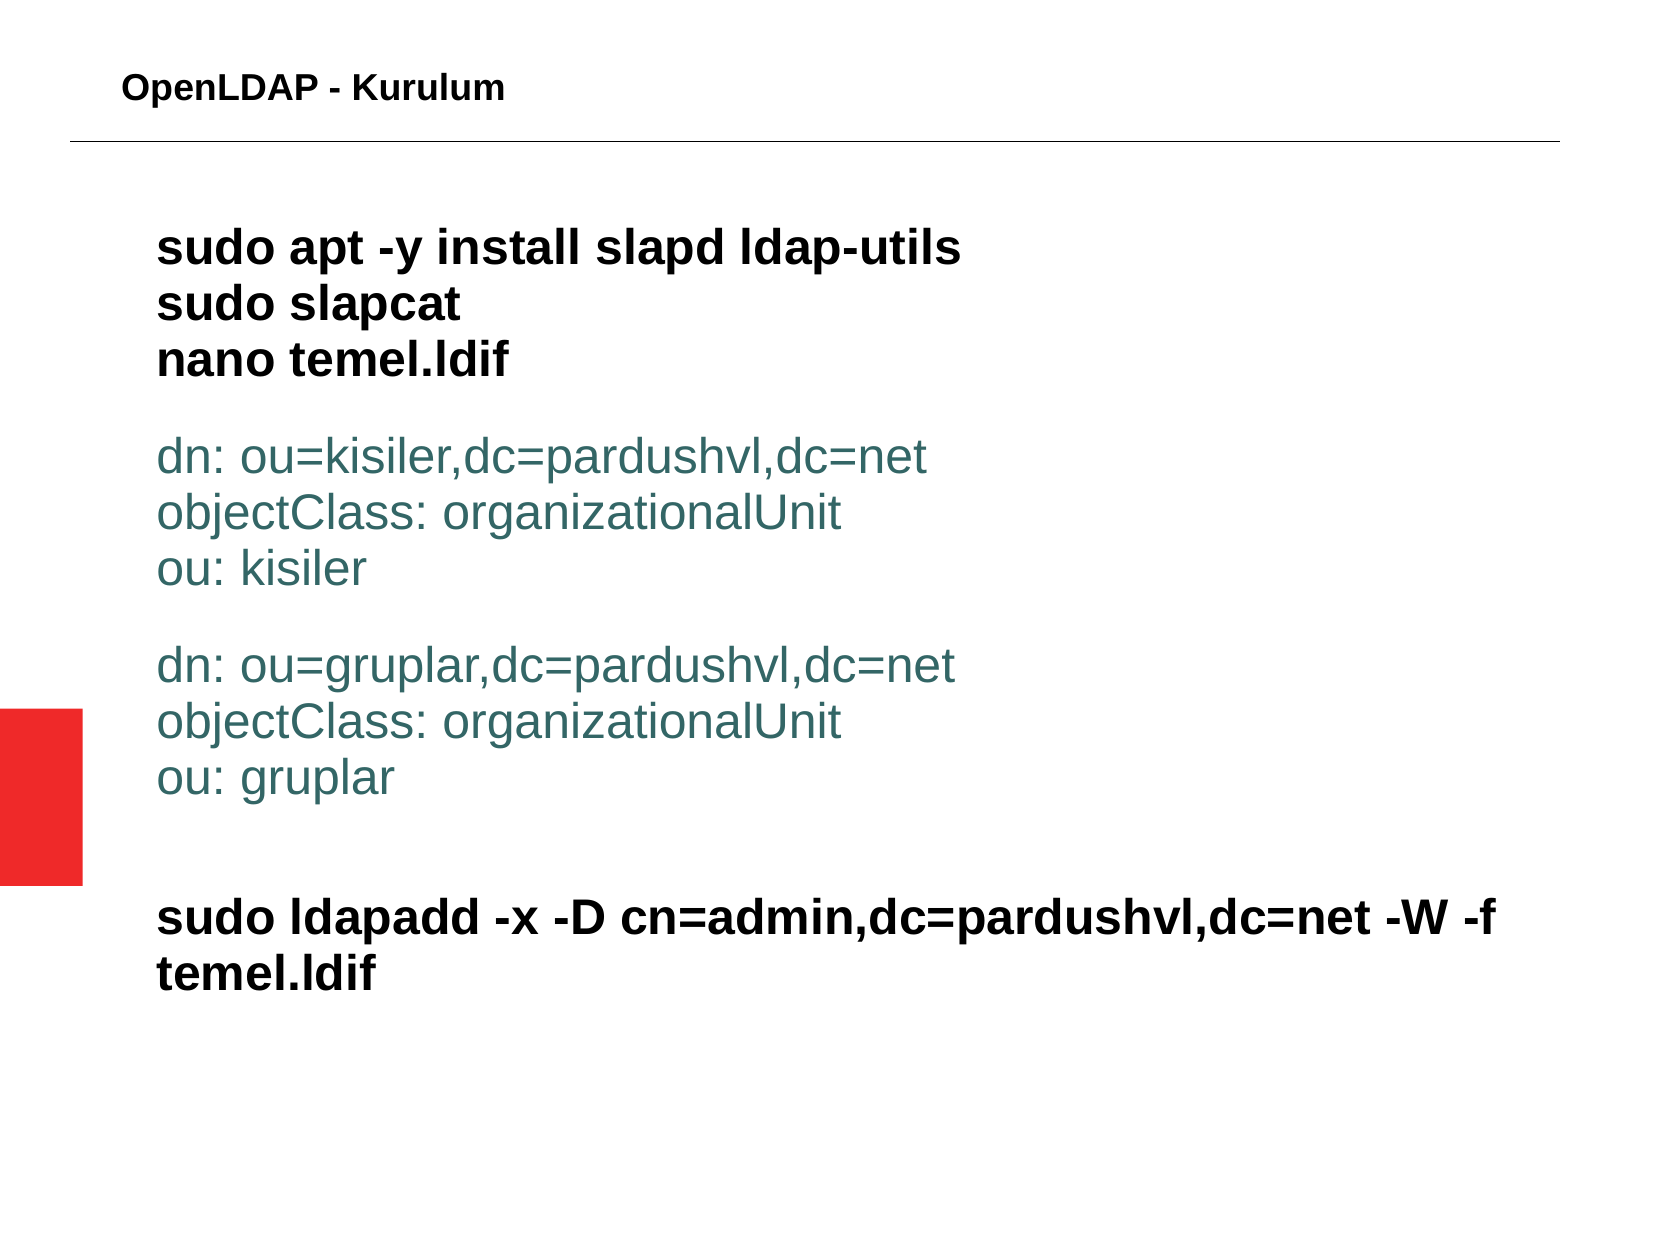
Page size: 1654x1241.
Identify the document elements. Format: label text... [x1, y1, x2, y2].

text_box sudo apt -y install slapd ldap-utils sudo slapcat nano temel.ldif dn: ou=kisiler,dc=pardushvl,dc=net objectClass: organizationalUnit ou: kisiler dn: ou=gruplar,dc=pardushvl,dc=net objectClass: organizationalUnit ou: gruplar sudo ldapadd -x -D cn=admin,dc=pardushvl,dc=net -W -f temel.ldif [141, 211, 1607, 1134]
text_box OpenLDAP - Kurulum [106, 59, 1536, 116]
